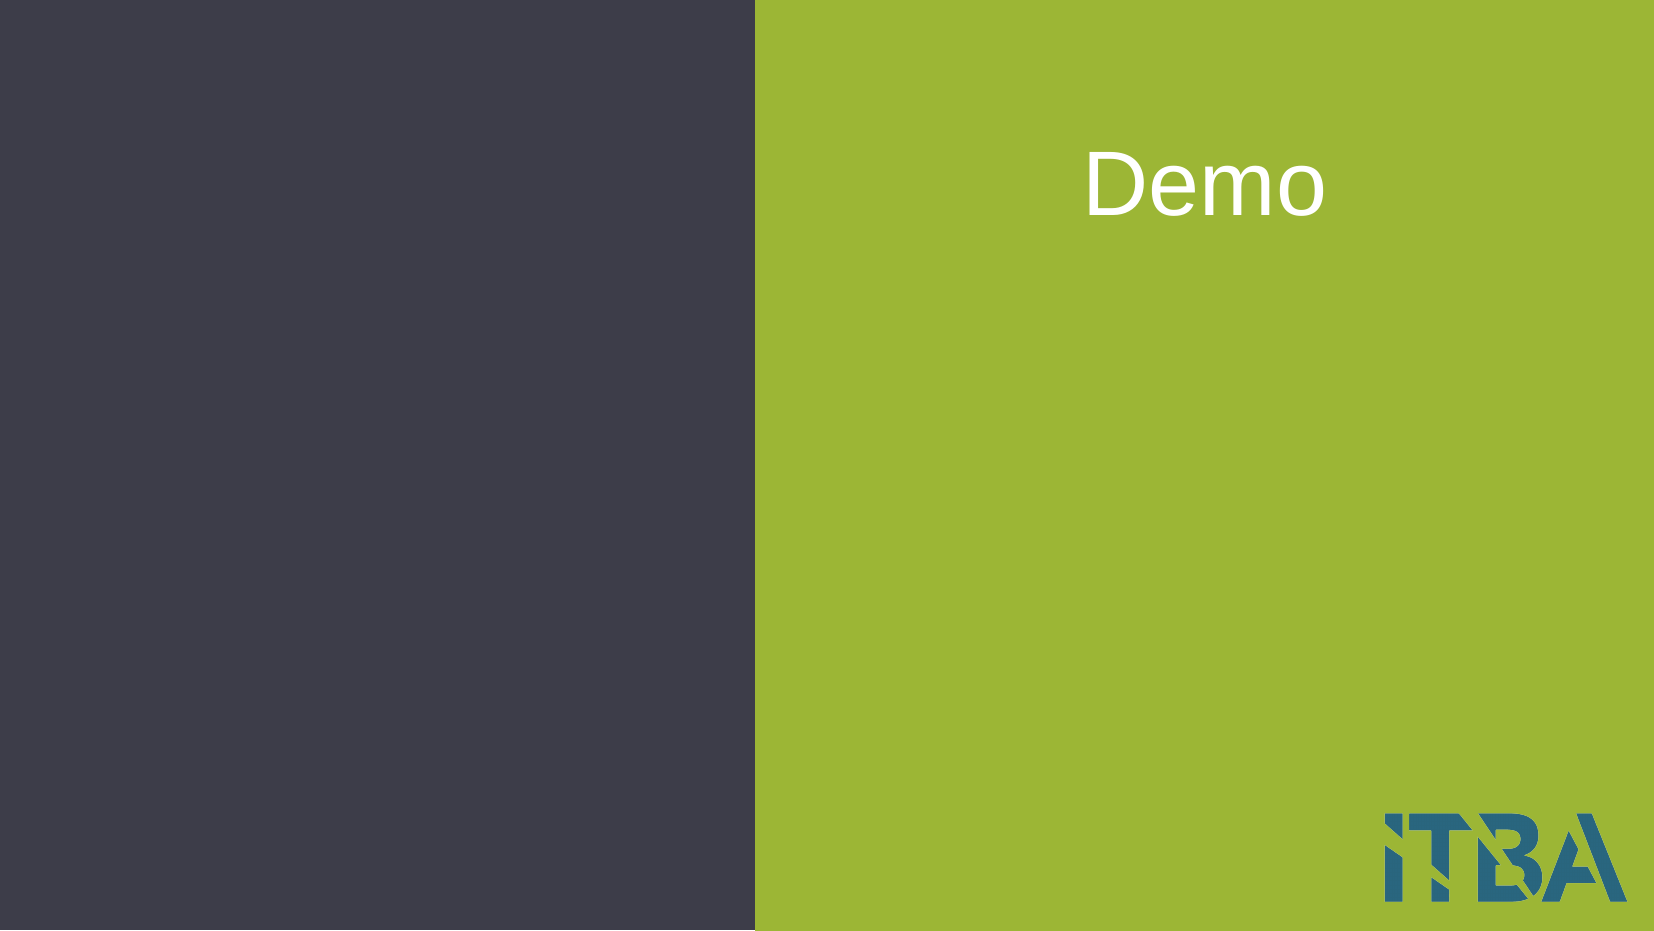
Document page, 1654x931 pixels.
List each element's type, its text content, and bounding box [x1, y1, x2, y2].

title Demo [868, 106, 1542, 262]
picture [1358, 779, 1654, 931]
text_box [755, 0, 1654, 931]
